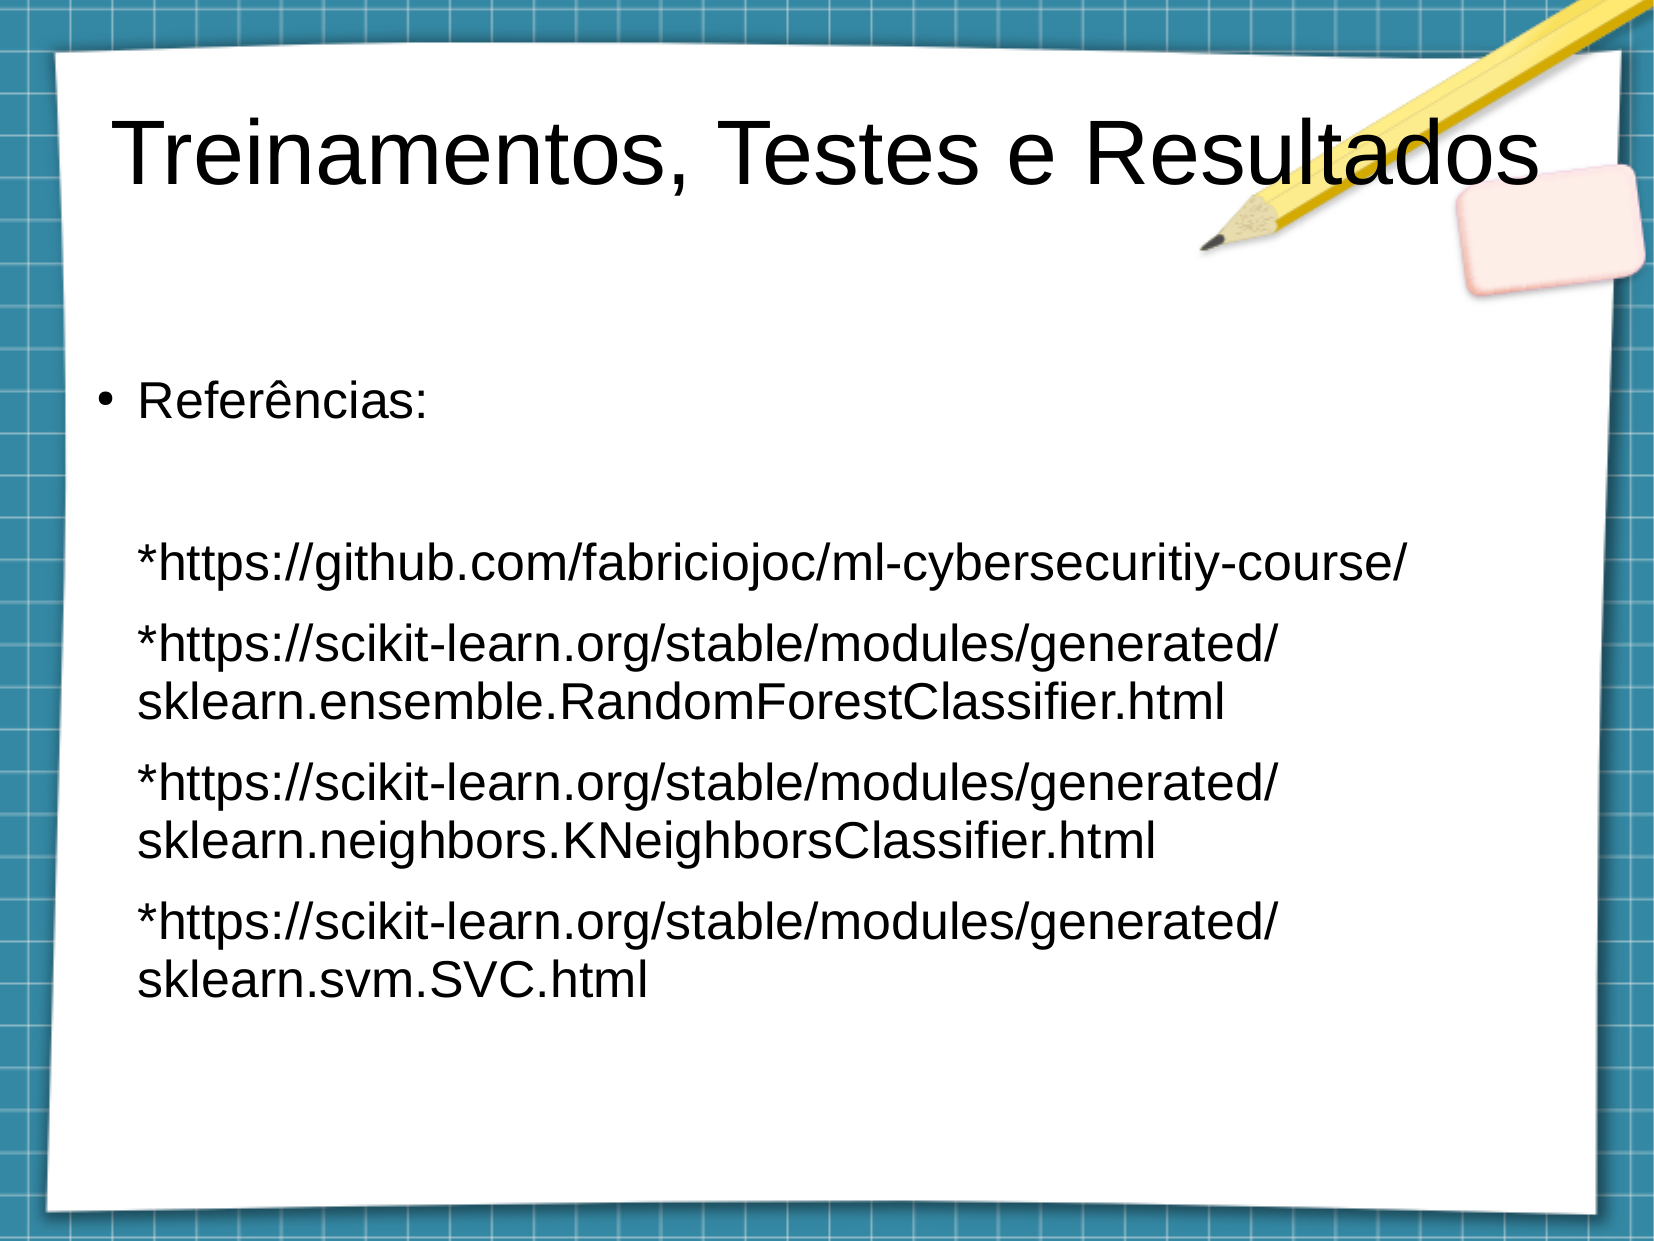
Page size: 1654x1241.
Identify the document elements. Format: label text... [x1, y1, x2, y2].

title Treinamentos, Testes e Resultados [82, 49, 1571, 257]
picture [0, 0, 1654, 1241]
list Referências: *https://github.com/fabriciojoc/ml-cybersecuritiy-course/ *https://scikit-learn.org/stable/modules/generated/sklearn.ensemble.RandomForestClassifier.html *https://scikit-learn.org/stable/modules/generated/sklearn.neighbors.KNeighborsClassifier.html *https://scikit-learn.org/stable/modules/generated/sklearn.svm.SVC.html [82, 290, 1571, 1010]
